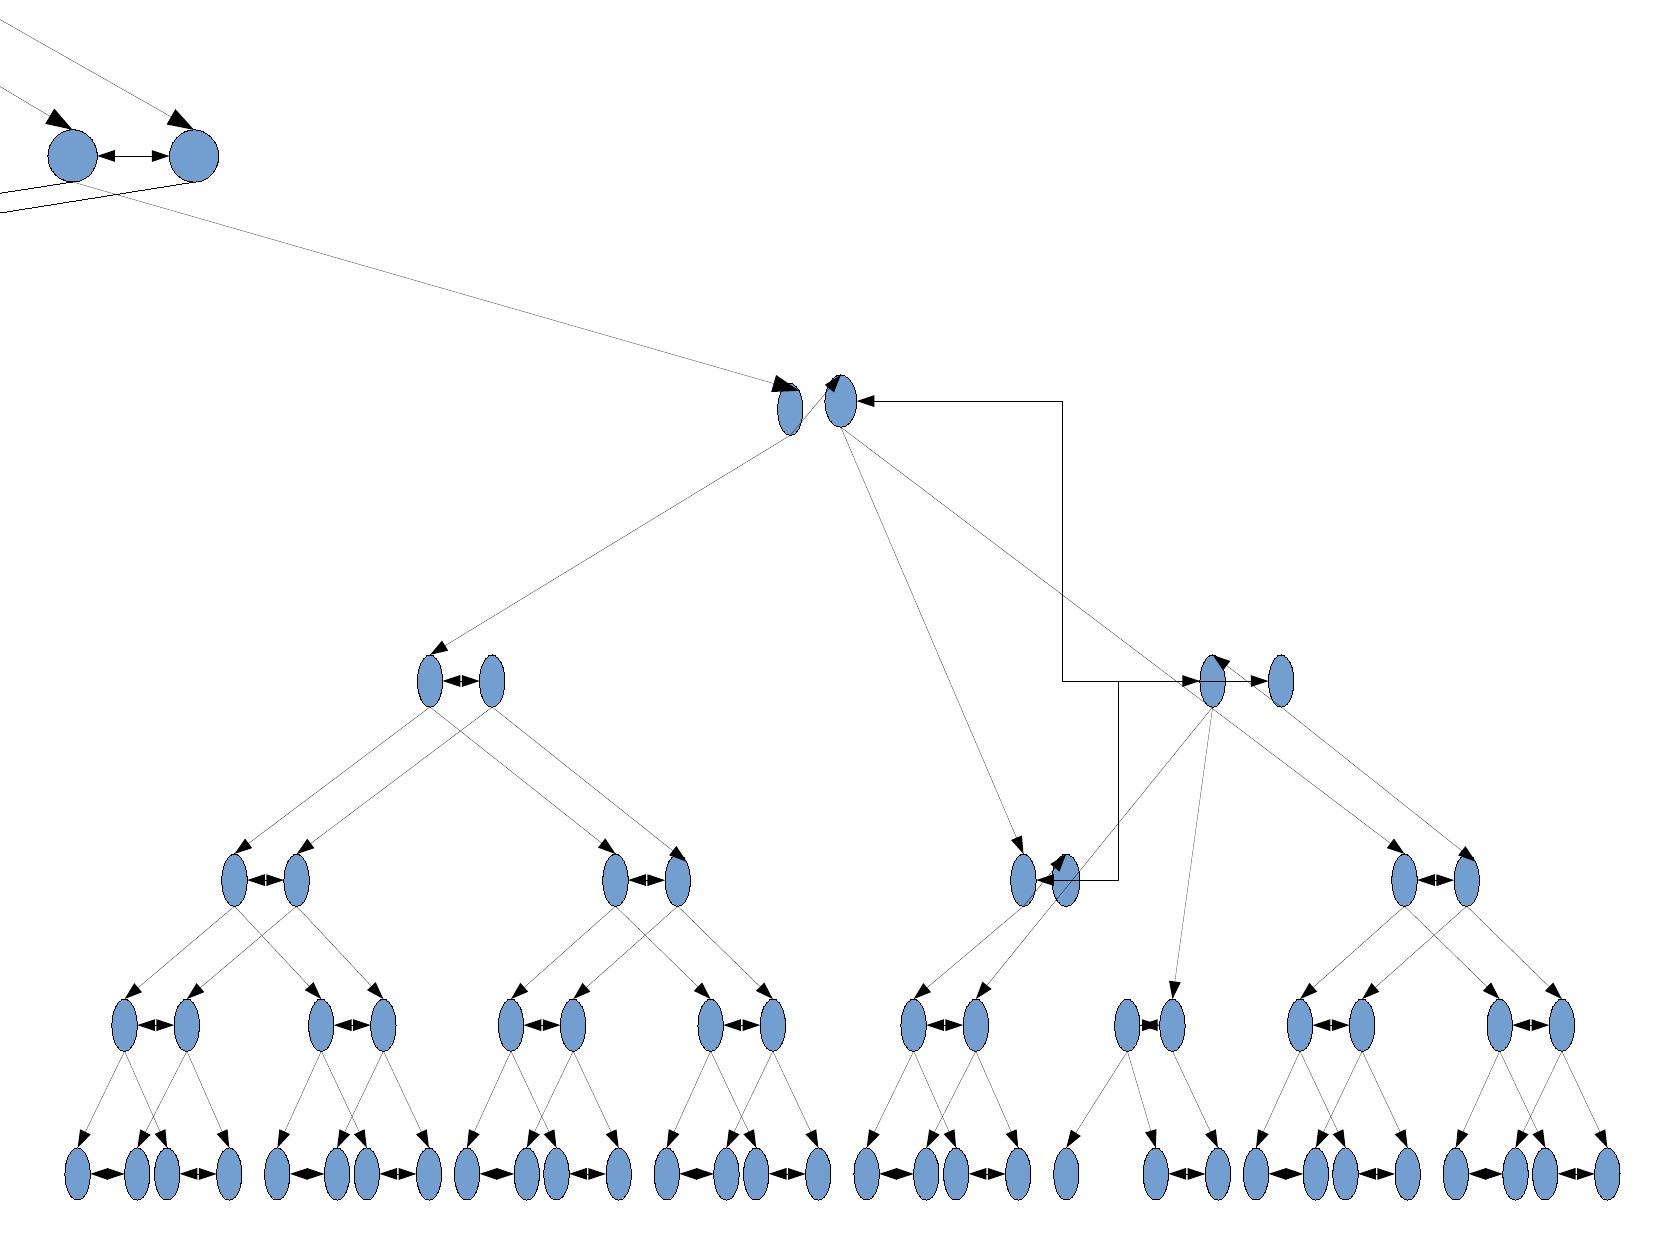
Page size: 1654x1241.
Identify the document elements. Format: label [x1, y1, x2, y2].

text_box [1532, 1148, 1558, 1200]
text_box [354, 1147, 380, 1200]
text_box [1332, 1147, 1359, 1200]
text_box [169, 129, 219, 183]
text_box [824, 374, 857, 427]
text_box [514, 1148, 540, 1201]
text_box [805, 1147, 831, 1201]
text_box [308, 999, 334, 1052]
text_box [1010, 854, 1037, 906]
text_box [1454, 857, 1480, 906]
text_box [1487, 999, 1513, 1052]
text_box [370, 999, 397, 1052]
text_box [913, 1147, 939, 1201]
text_box [324, 1147, 350, 1201]
text_box [697, 999, 724, 1052]
text_box [830, 375, 839, 381]
text_box [1052, 854, 1079, 880]
text_box [1443, 1148, 1469, 1200]
text_box [47, 129, 98, 182]
text_box [790, 383, 799, 390]
text_box [1349, 999, 1375, 1052]
text_box [1159, 999, 1186, 1052]
text_box [264, 1147, 290, 1200]
text_box [454, 1147, 480, 1200]
text_box [1024, 894, 1035, 907]
text_box [543, 1147, 570, 1200]
text_box [1053, 1147, 1079, 1200]
text_box [1005, 1148, 1031, 1201]
text_box [760, 999, 786, 1051]
text_box [1057, 881, 1080, 907]
text_box [1502, 1147, 1529, 1201]
text_box [713, 1147, 740, 1201]
text_box [1391, 854, 1418, 906]
text_box [606, 1147, 632, 1201]
text_box [1549, 999, 1575, 1051]
text_box [221, 854, 248, 906]
text_box [602, 854, 629, 906]
text_box [154, 1148, 180, 1200]
text_box [1114, 999, 1140, 1052]
text_box [283, 854, 310, 906]
text_box [1303, 1148, 1329, 1201]
text_box [853, 1147, 880, 1200]
text_box [665, 857, 691, 906]
text_box [900, 999, 927, 1052]
text_box [963, 999, 989, 1052]
text_box [1143, 1147, 1169, 1200]
text_box [654, 1147, 680, 1200]
text_box [1199, 682, 1226, 708]
text_box [1395, 1147, 1421, 1201]
text_box [174, 999, 200, 1052]
text_box [1074, 873, 1080, 880]
text_box [1052, 881, 1070, 899]
text_box [416, 1147, 442, 1201]
text_box [943, 1148, 969, 1200]
text_box [498, 999, 524, 1051]
text_box [1594, 1147, 1621, 1201]
text_box [1268, 654, 1294, 707]
text_box [216, 1147, 242, 1201]
text_box [777, 391, 803, 435]
text_box [743, 1148, 769, 1200]
text_box [1205, 1148, 1231, 1201]
text_box [64, 1147, 91, 1200]
text_box [124, 1147, 150, 1201]
text_box [1287, 999, 1313, 1051]
text_box [1199, 655, 1226, 681]
text_box [1243, 1147, 1269, 1200]
text_box [417, 655, 443, 707]
text_box [479, 654, 505, 707]
text_box [560, 999, 586, 1052]
text_box [111, 999, 138, 1052]
text_box [791, 424, 801, 436]
